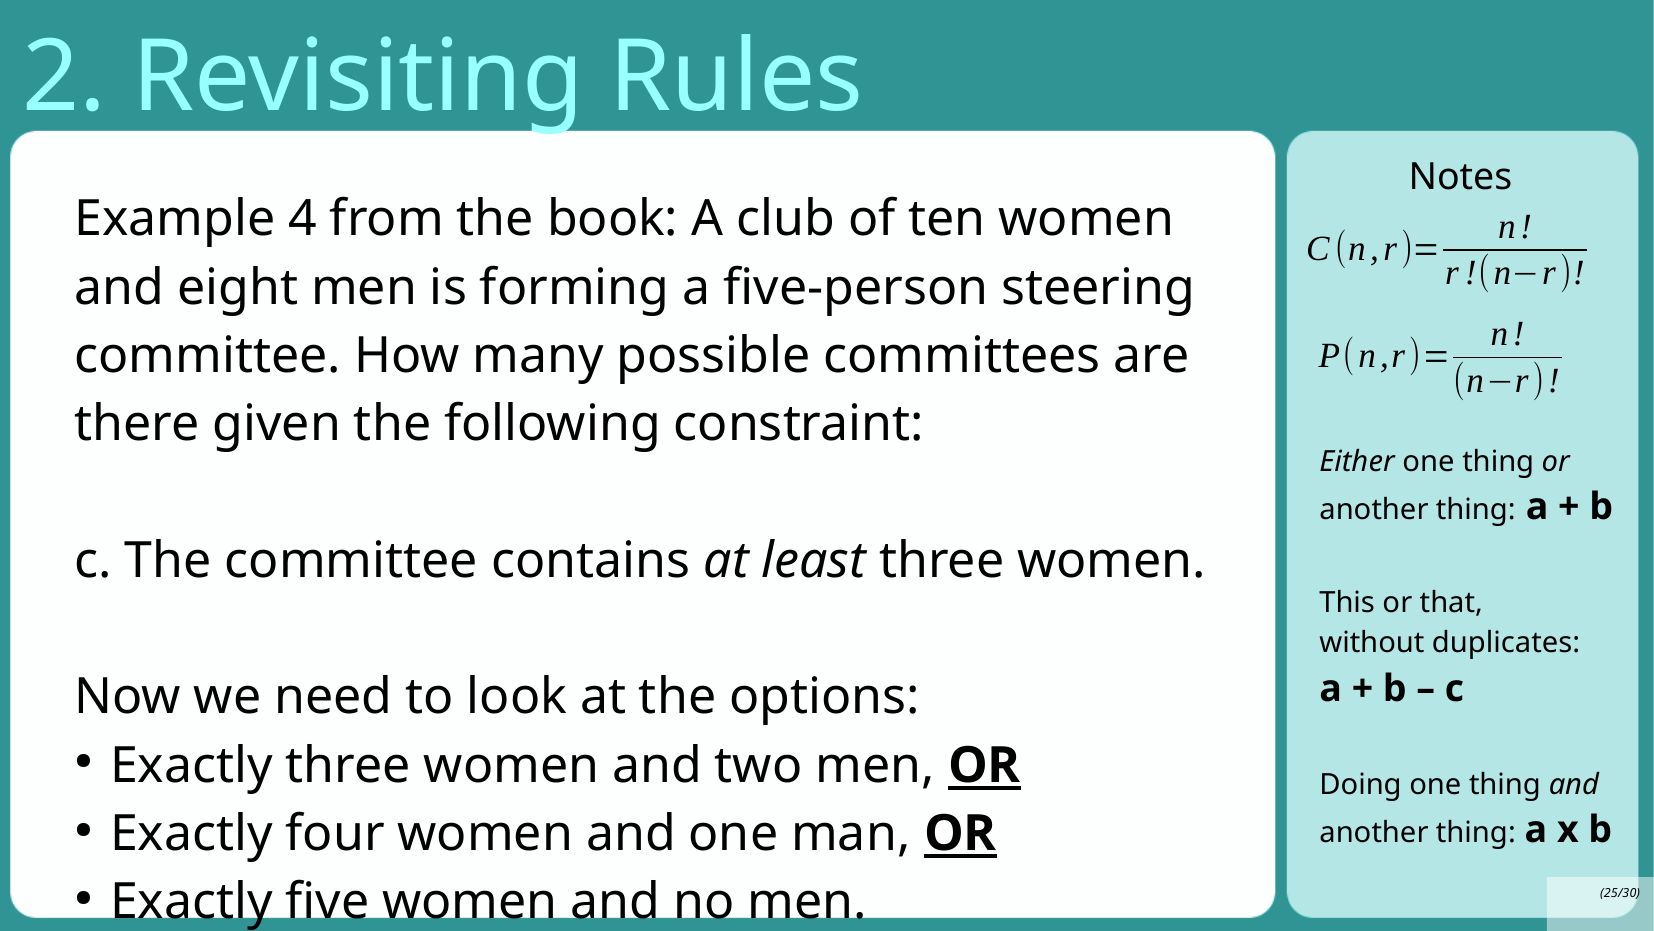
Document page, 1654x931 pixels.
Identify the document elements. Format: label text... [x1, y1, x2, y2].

picture [0, 0, 1654, 931]
chart [1297, 207, 1598, 295]
title 2. Revisiting Rules [22, 13, 1511, 130]
chart [1307, 314, 1571, 402]
text_box Either one thing or another thing: a + b This or that, without duplicates: a + b – c Doing one thing and another thing: a x b [1304, 432, 1630, 789]
text_box Notes [1290, 141, 1631, 395]
text_box (<number>/30) [1546, 877, 1654, 931]
text_box Example 4 from the book: A club of ten women and eight men is forming a five-person steering committee. How many possible committees are there given the following constraint: c. The committee contains at least three women. Now we need to look at the options: Exactly three women and two men, OR Exactly four women and one man, OR Exactly five women and no men. [74, 182, 1244, 799]
